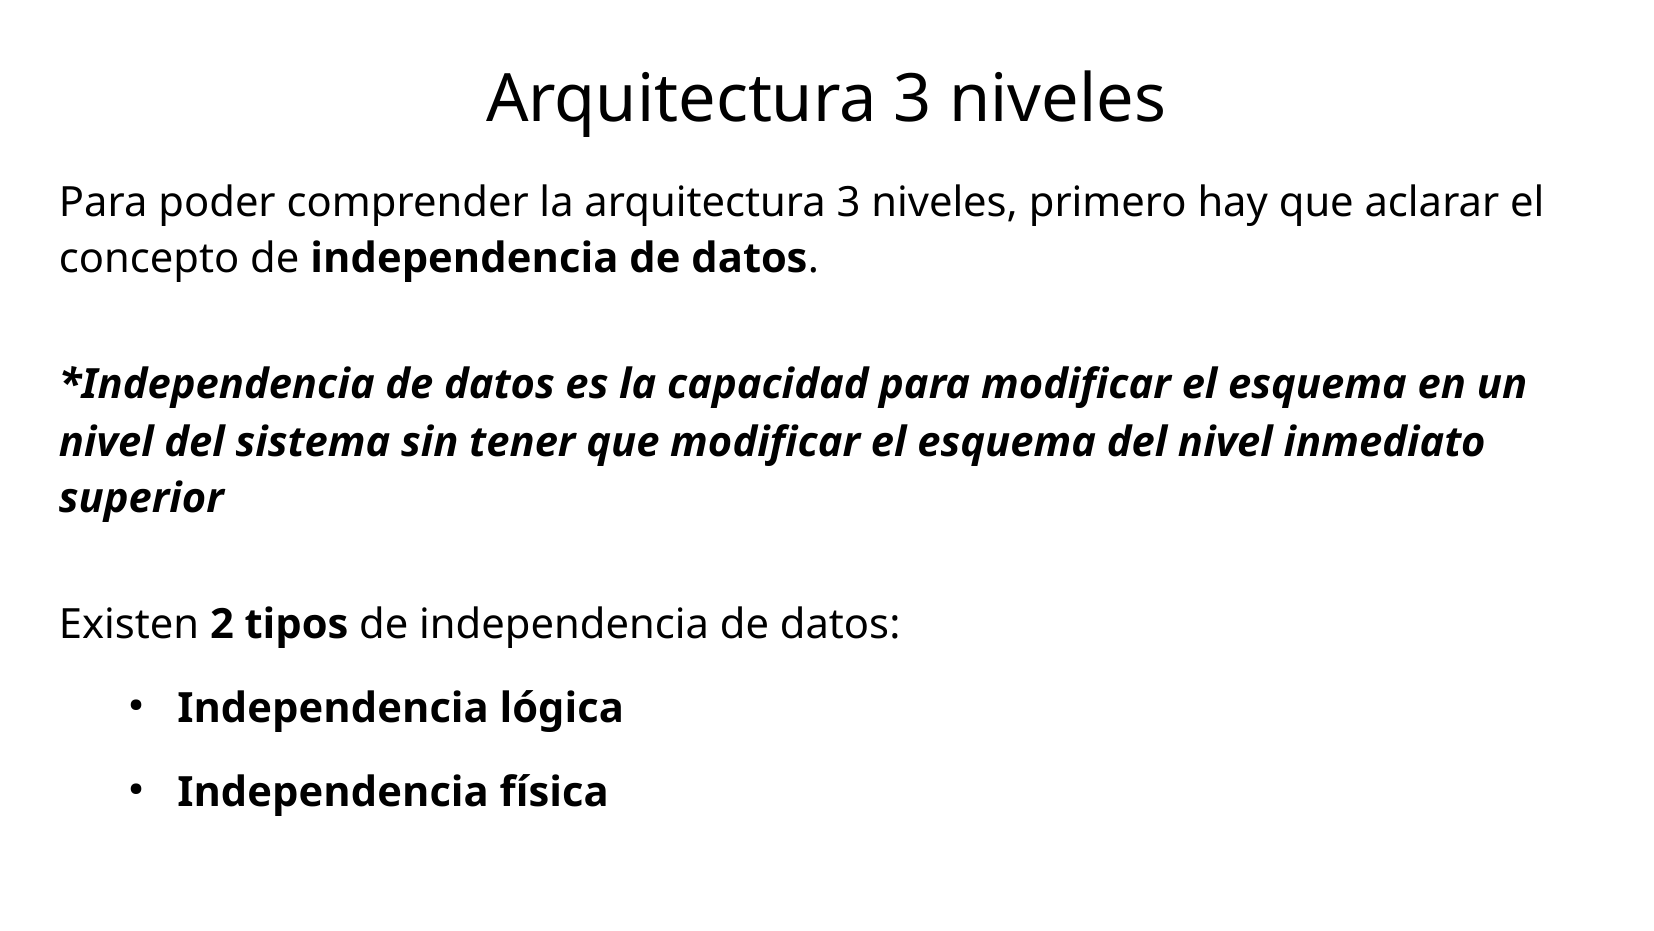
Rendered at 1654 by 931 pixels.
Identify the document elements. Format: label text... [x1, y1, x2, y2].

list Para poder comprender la arquitectura 3 niveles, primero hay que aclarar el concepto de independencia de datos. *Independencia de datos es la capacidad para modificar el esquema en un nivel del sistema sin tener que modificar el esquema del nivel inmediato superior Existen 2 tipos de independencia de datos: Independencia lógica Independencia física [59, 171, 1583, 821]
title Arquitectura 3 niveles [82, 37, 1571, 154]
